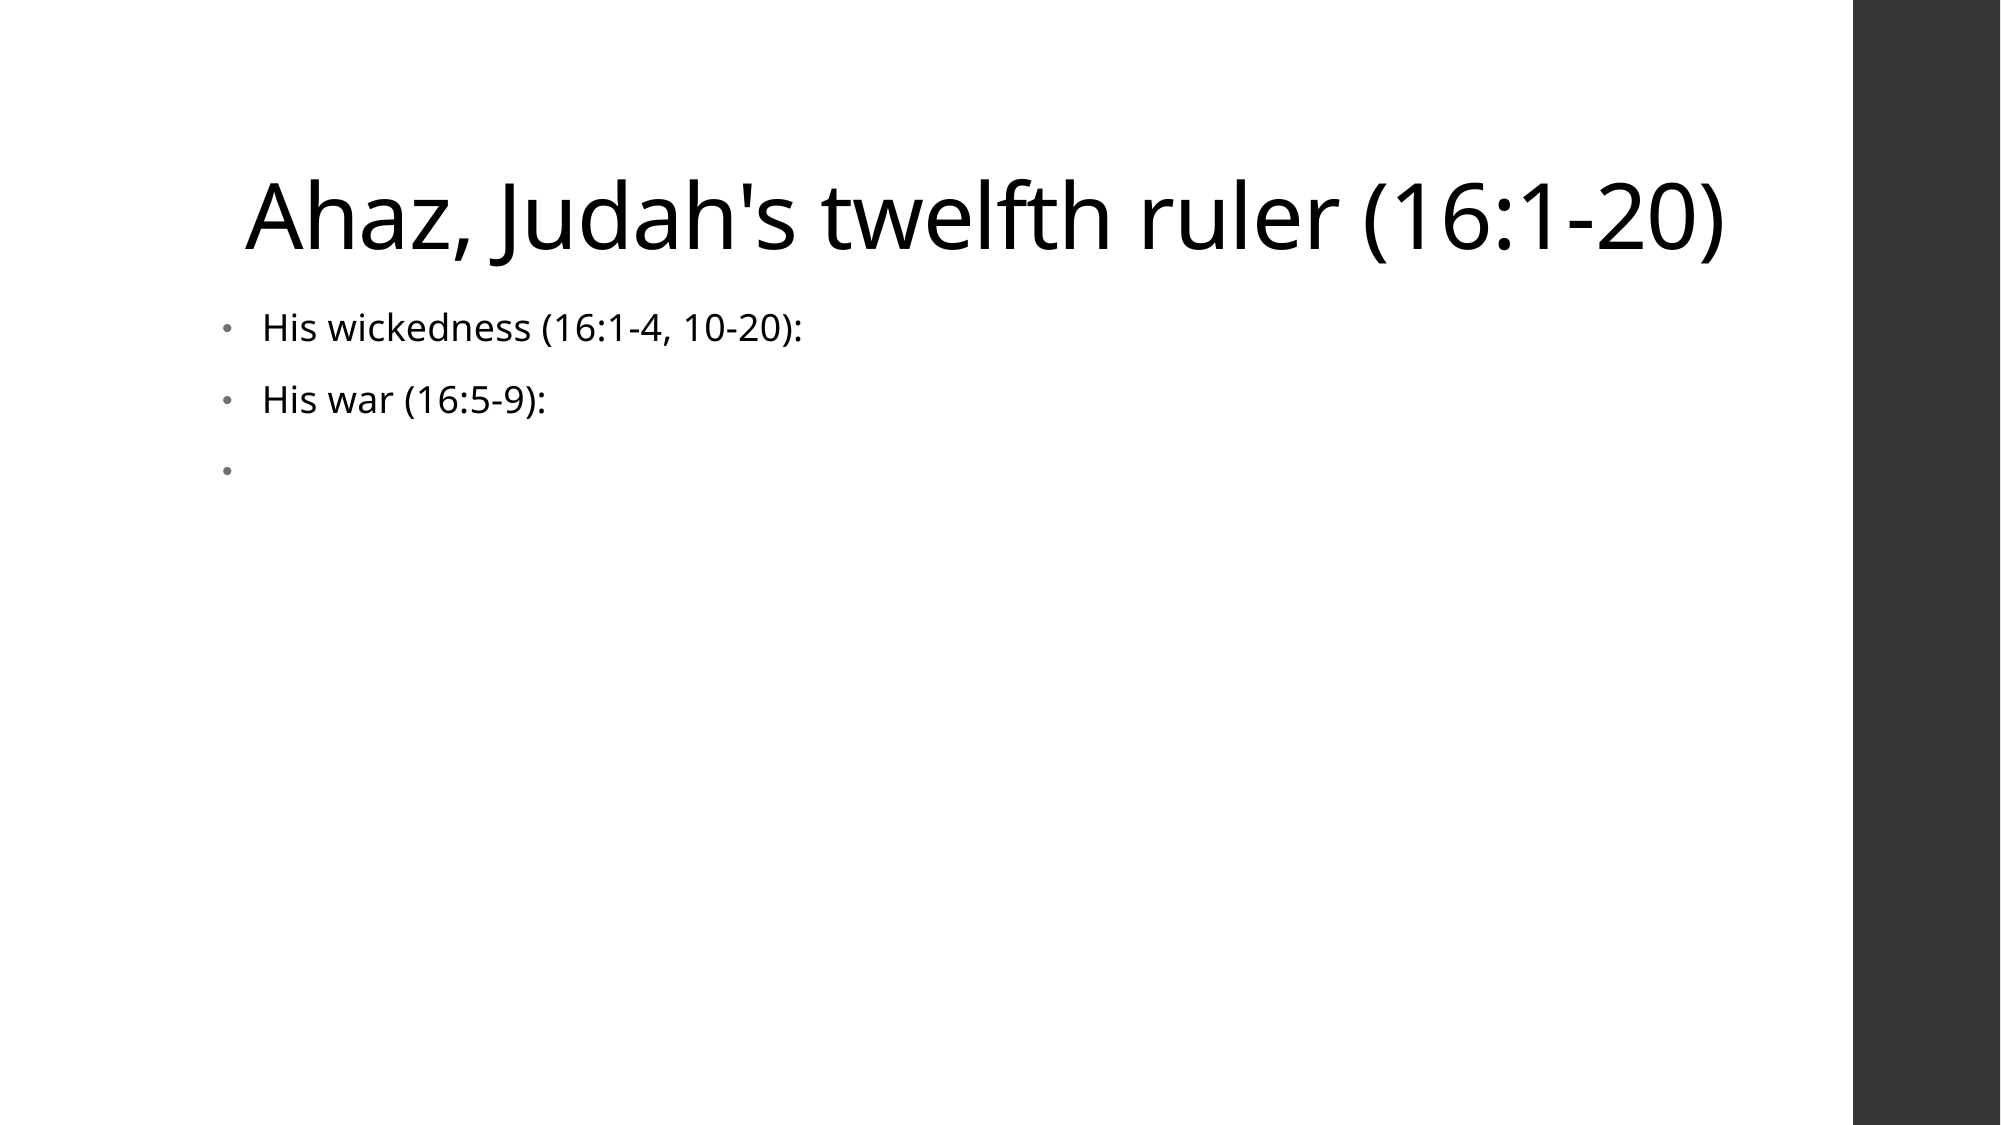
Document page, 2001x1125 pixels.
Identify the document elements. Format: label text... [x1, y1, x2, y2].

list His wickedness (16:1-4, 10-20): His war (16:5-9): [206, 299, 1617, 1014]
title Ahaz, Judah's twelfth ruler (16:1-20) [206, 60, 1797, 278]
